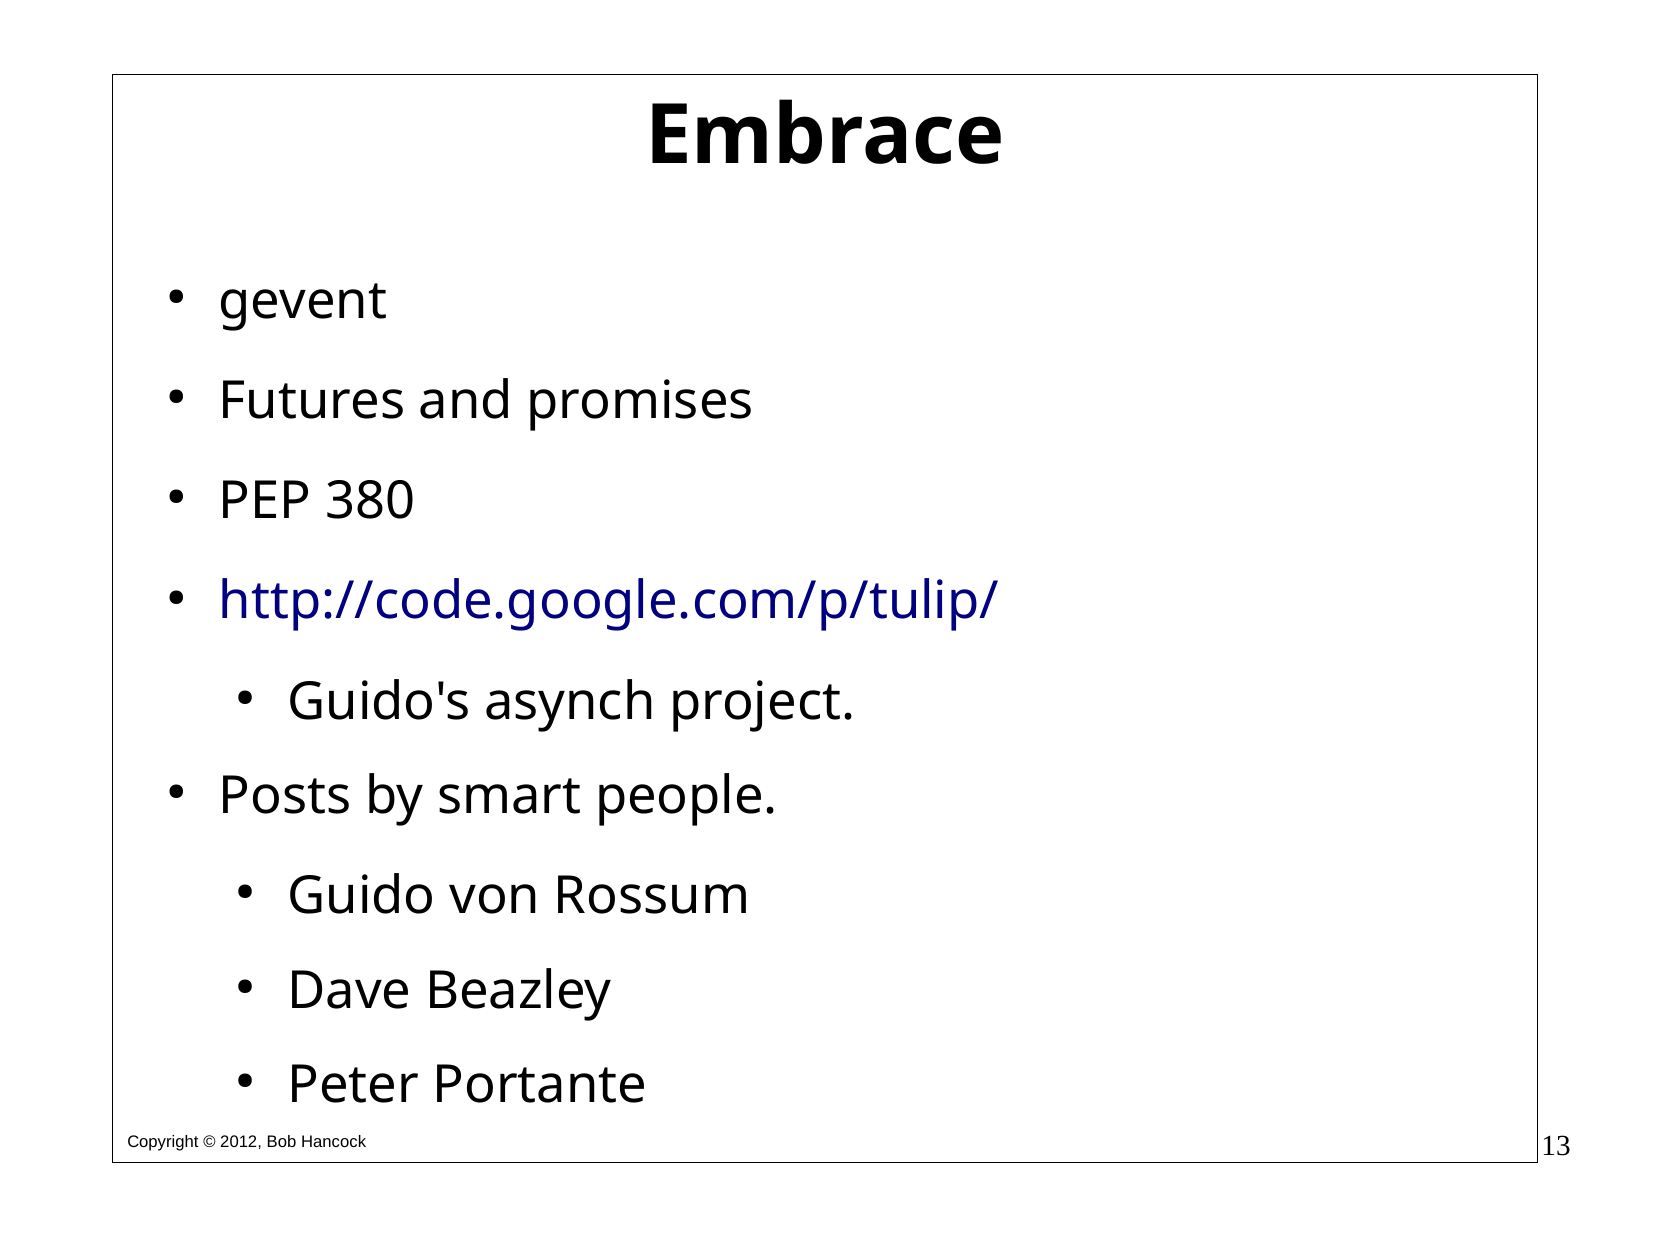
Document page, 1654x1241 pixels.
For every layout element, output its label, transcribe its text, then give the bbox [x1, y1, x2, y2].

list gevent Futures and promises PEP 380 http://code.google.com/p/tulip/ Guido's asynch project. Posts by smart people. Guido von Rossum Dave Beazley Peter Portante [150, 262, 1501, 1126]
title Embrace [112, 75, 1538, 188]
text_box Copyright © 2012, Bob Hancock [112, 1125, 382, 1159]
